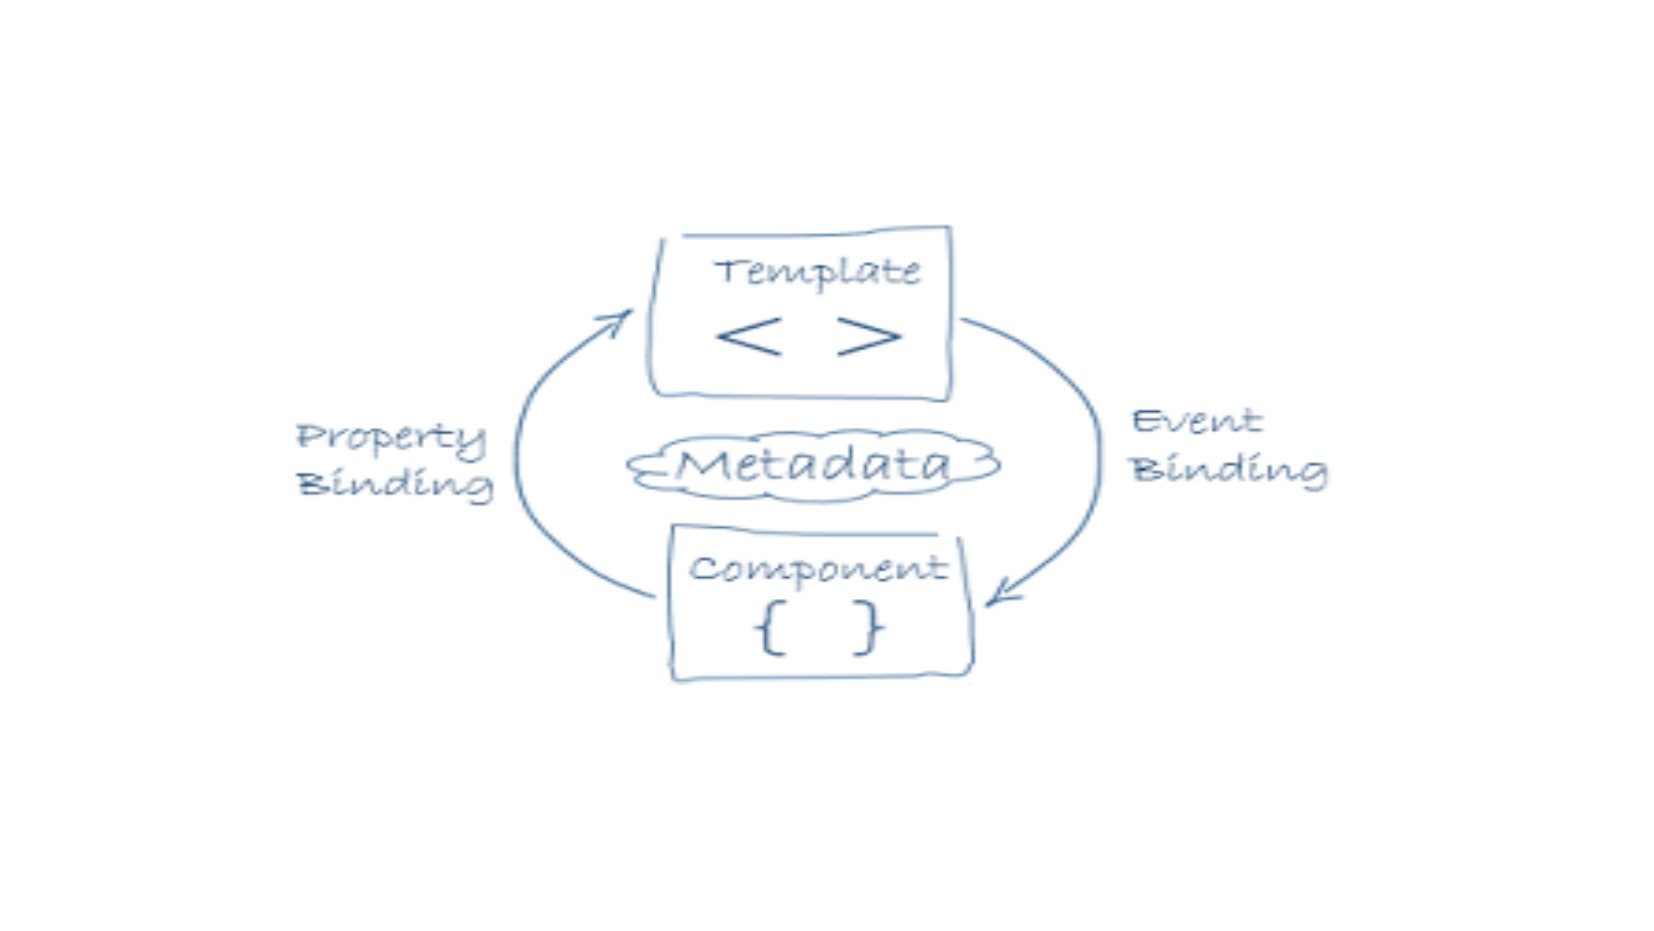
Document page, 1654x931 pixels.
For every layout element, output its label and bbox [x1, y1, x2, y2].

picture [283, 224, 1347, 686]
